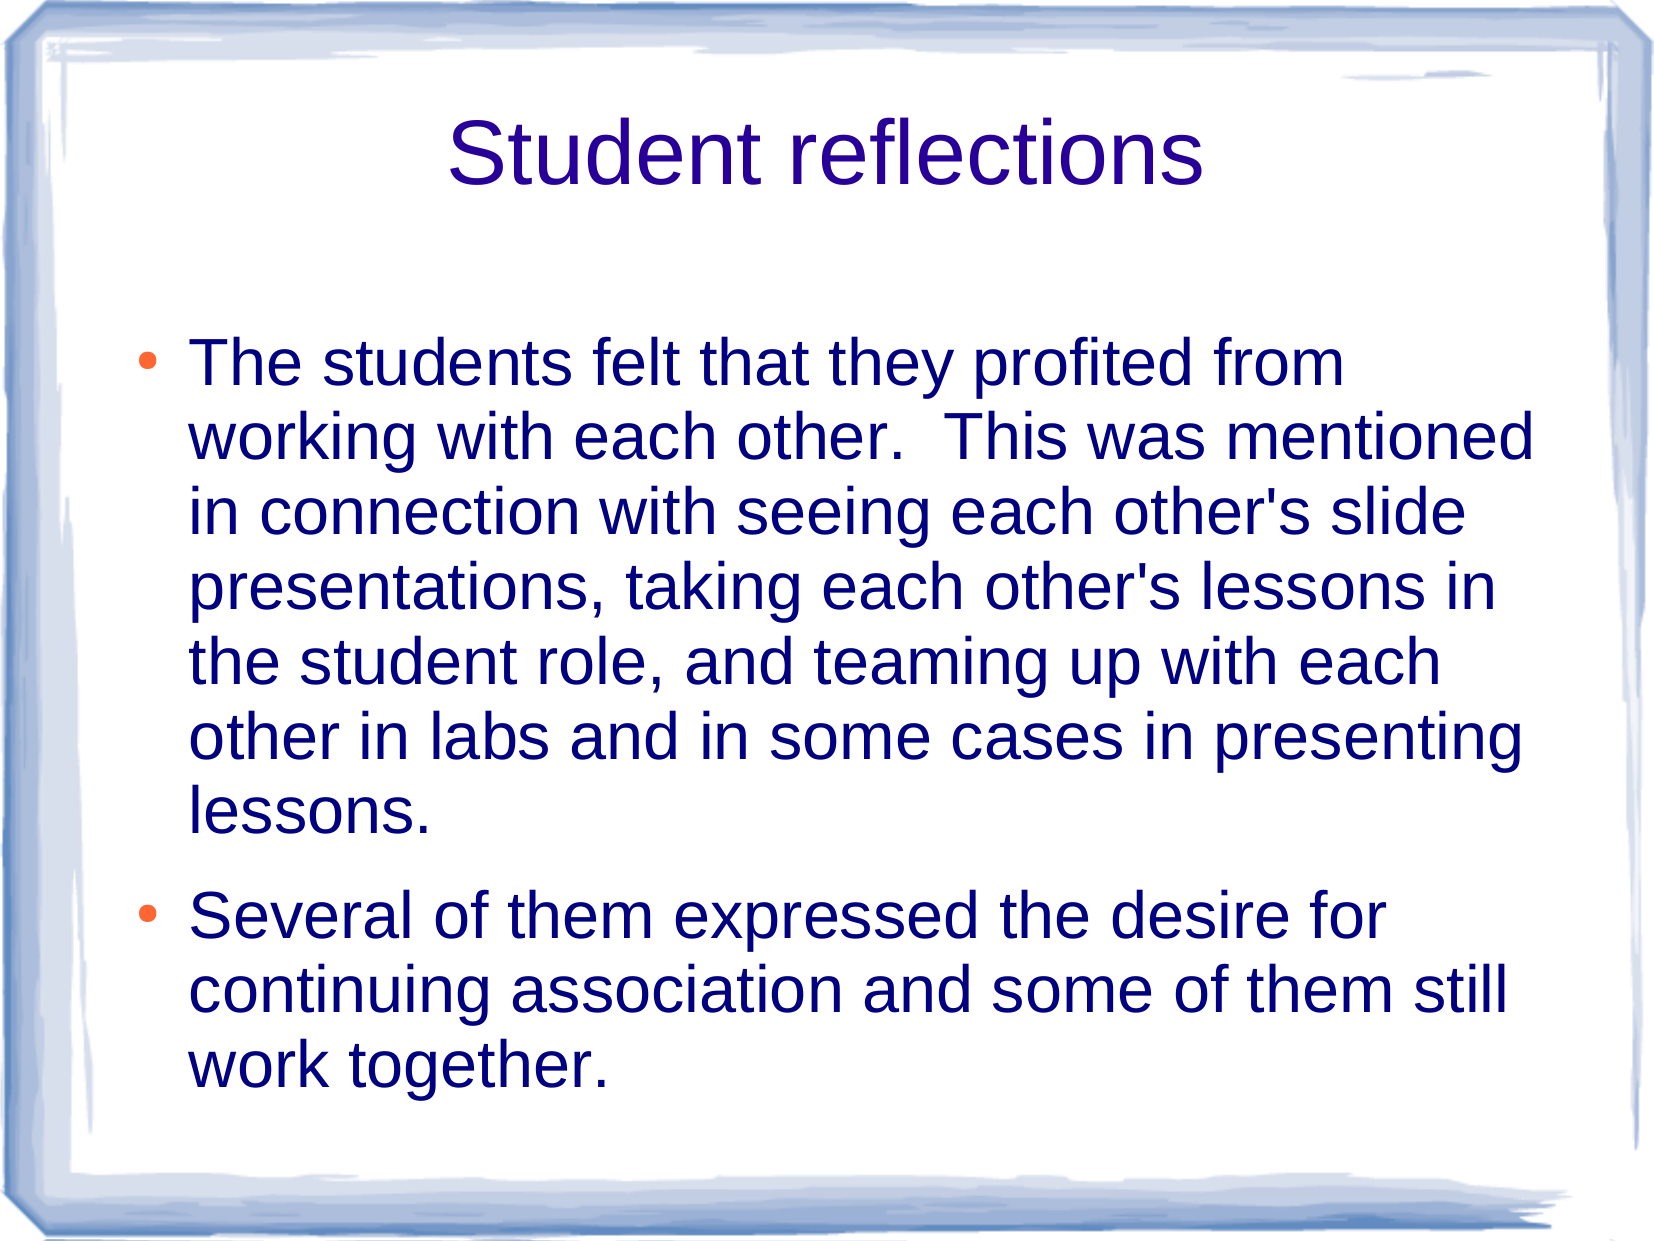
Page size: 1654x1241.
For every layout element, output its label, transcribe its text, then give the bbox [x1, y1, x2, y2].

title Student reflections [82, 56, 1571, 250]
list The students felt that they profited from working with each other. This was mentioned in connection with seeing each other's slide presentations, taking each other's lessons in the student role, and teaming up with each other in labs and in some cases in presenting lessons. Several of them expressed the desire for continuing association and some of them still work together. [118, 324, 1571, 1103]
picture [0, 0, 1654, 1241]
